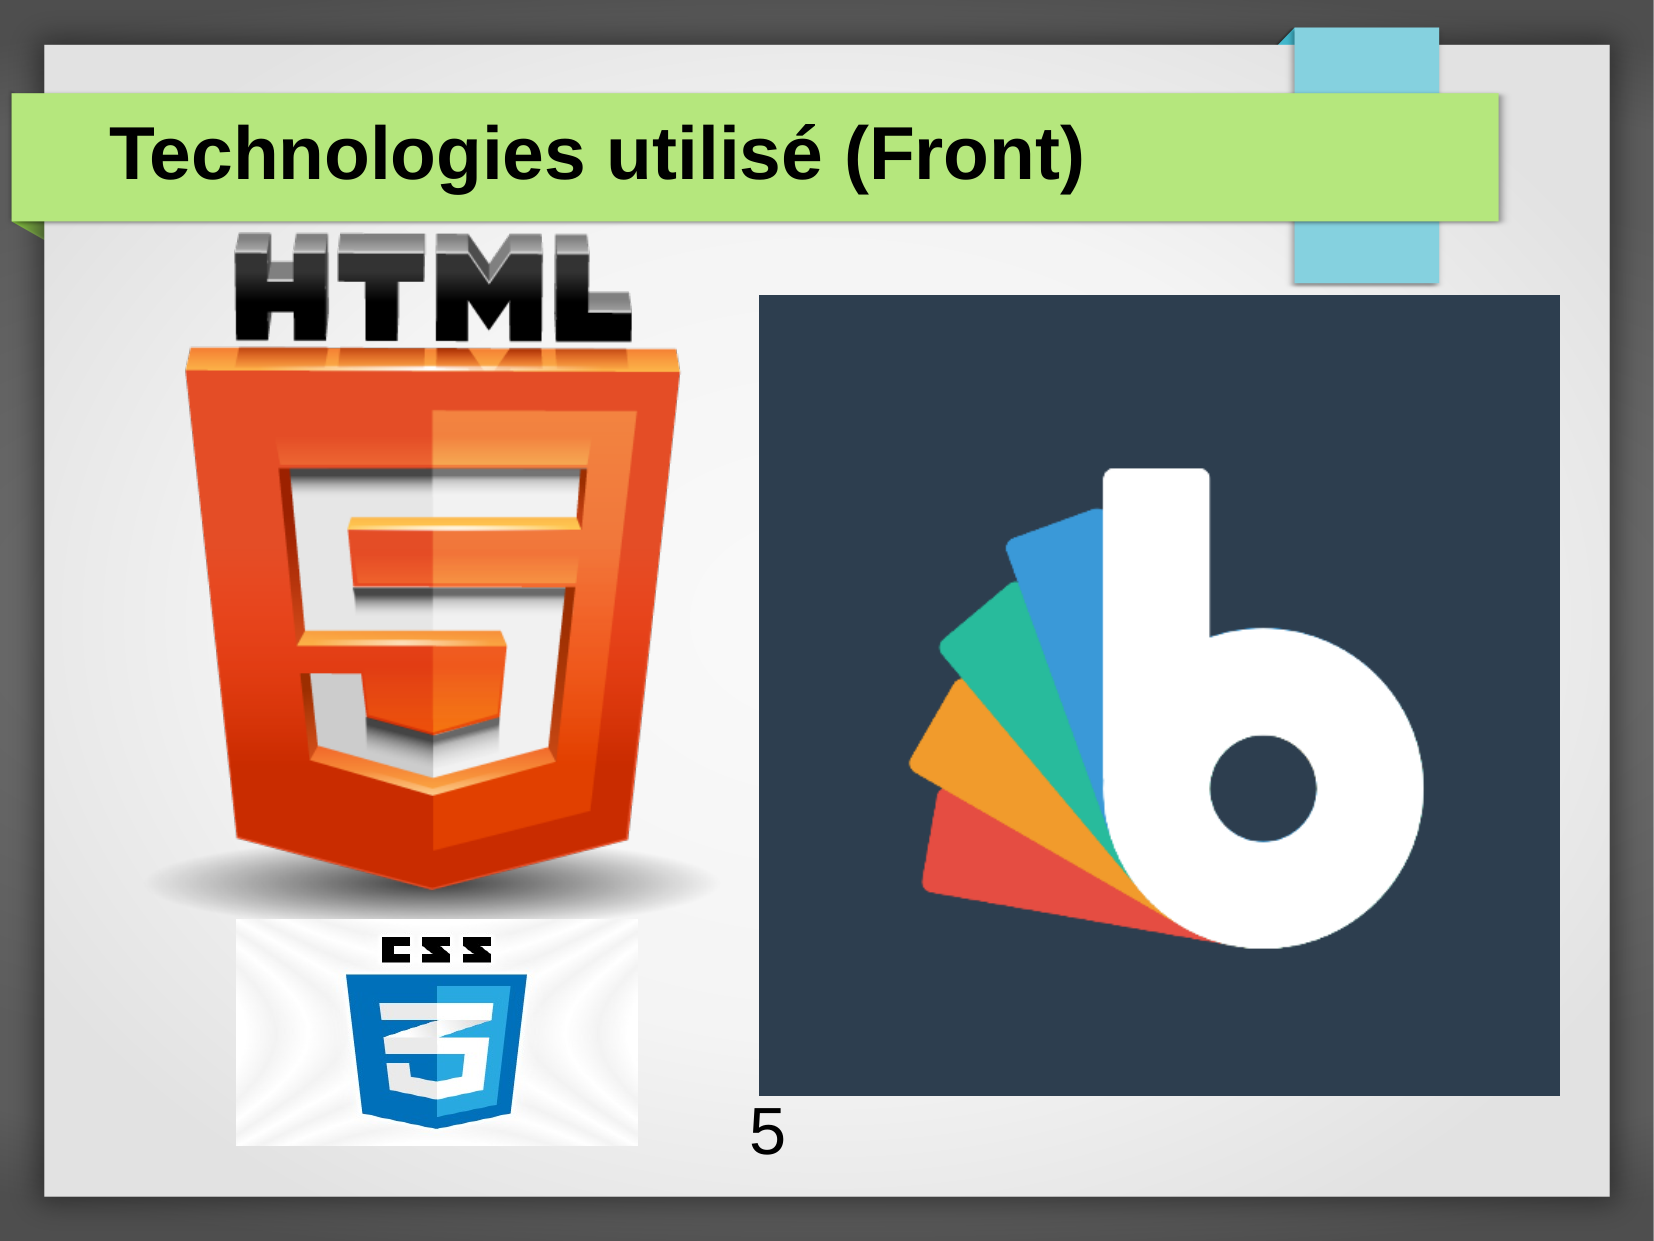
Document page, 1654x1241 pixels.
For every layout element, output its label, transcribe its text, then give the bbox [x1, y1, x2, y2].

picture [236, 919, 638, 1146]
subtitle 5 [177, 857, 1359, 1241]
title Technologies utilisé (Front) [82, 94, 1264, 213]
picture [0, 0, 1654, 1241]
